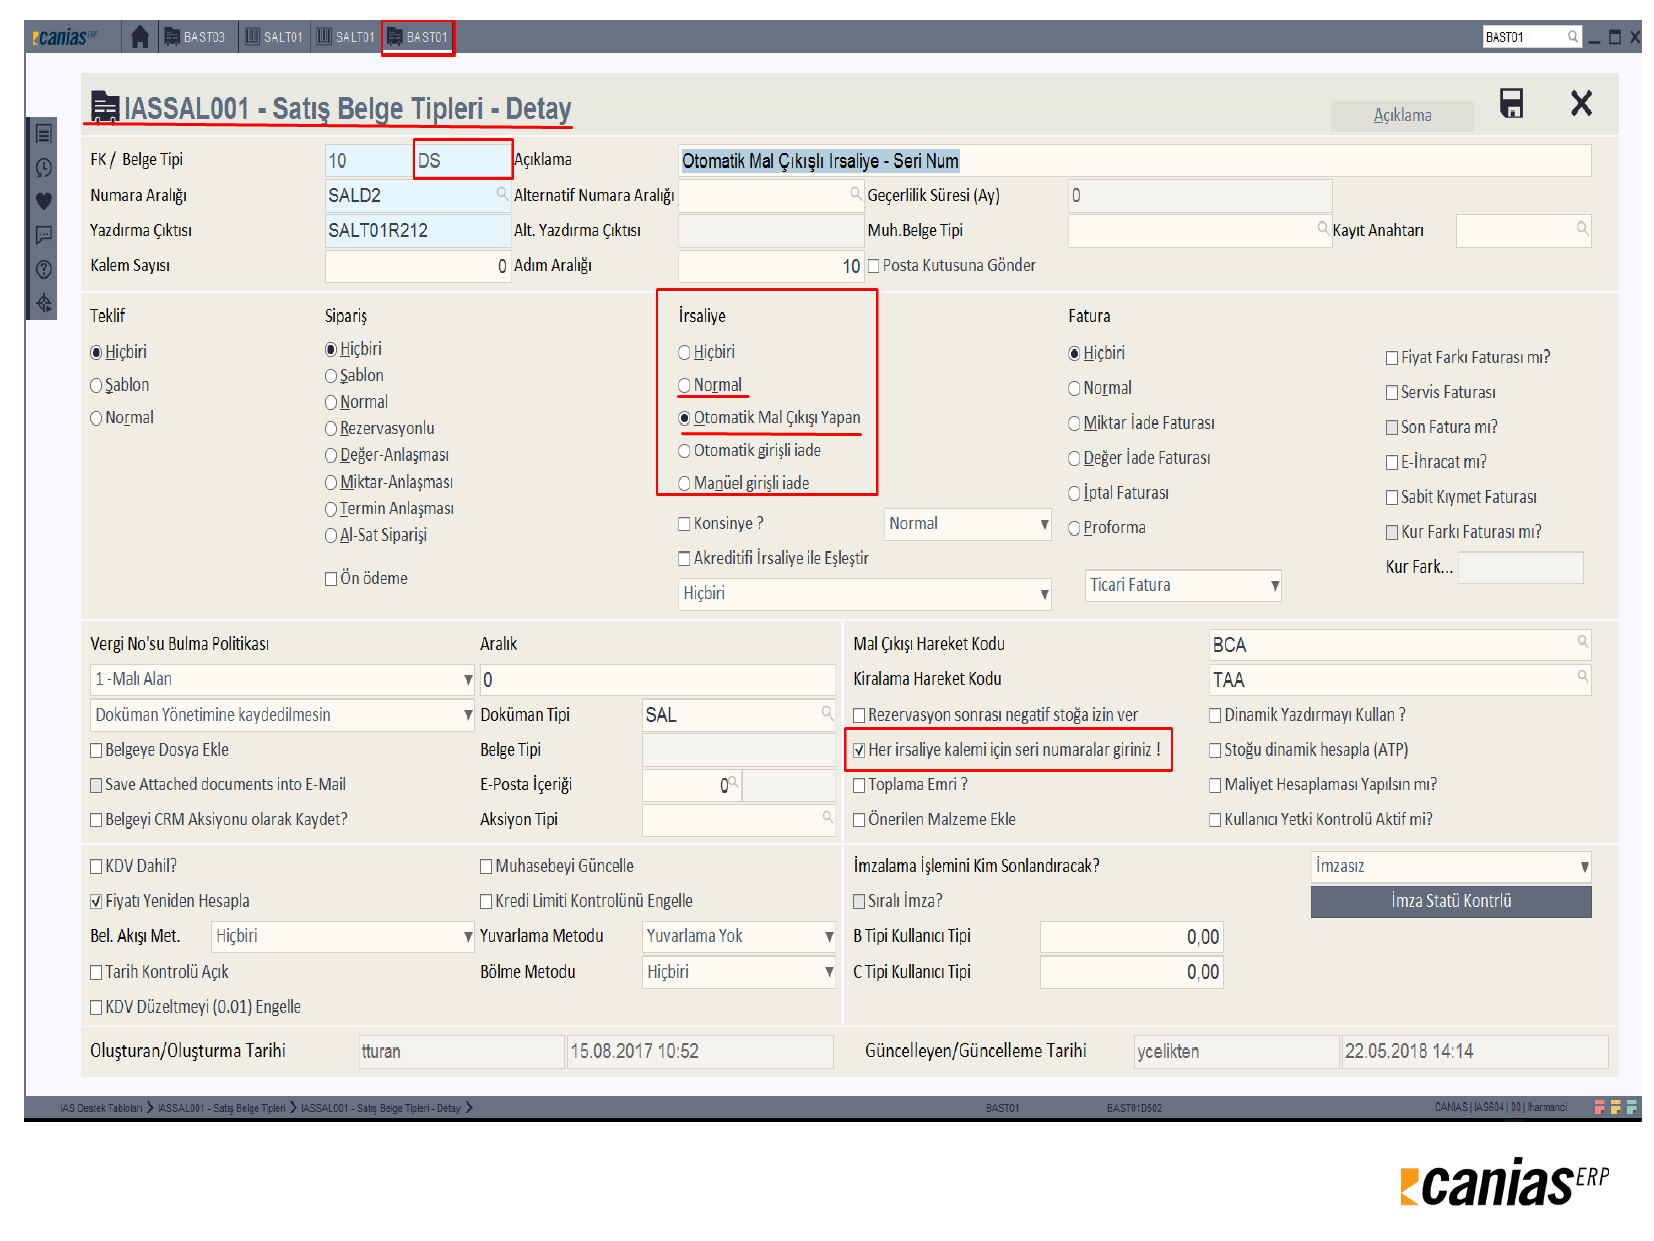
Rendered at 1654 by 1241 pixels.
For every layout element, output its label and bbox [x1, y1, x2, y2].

picture [1375, 1139, 1635, 1223]
picture [24, 20, 1642, 1123]
